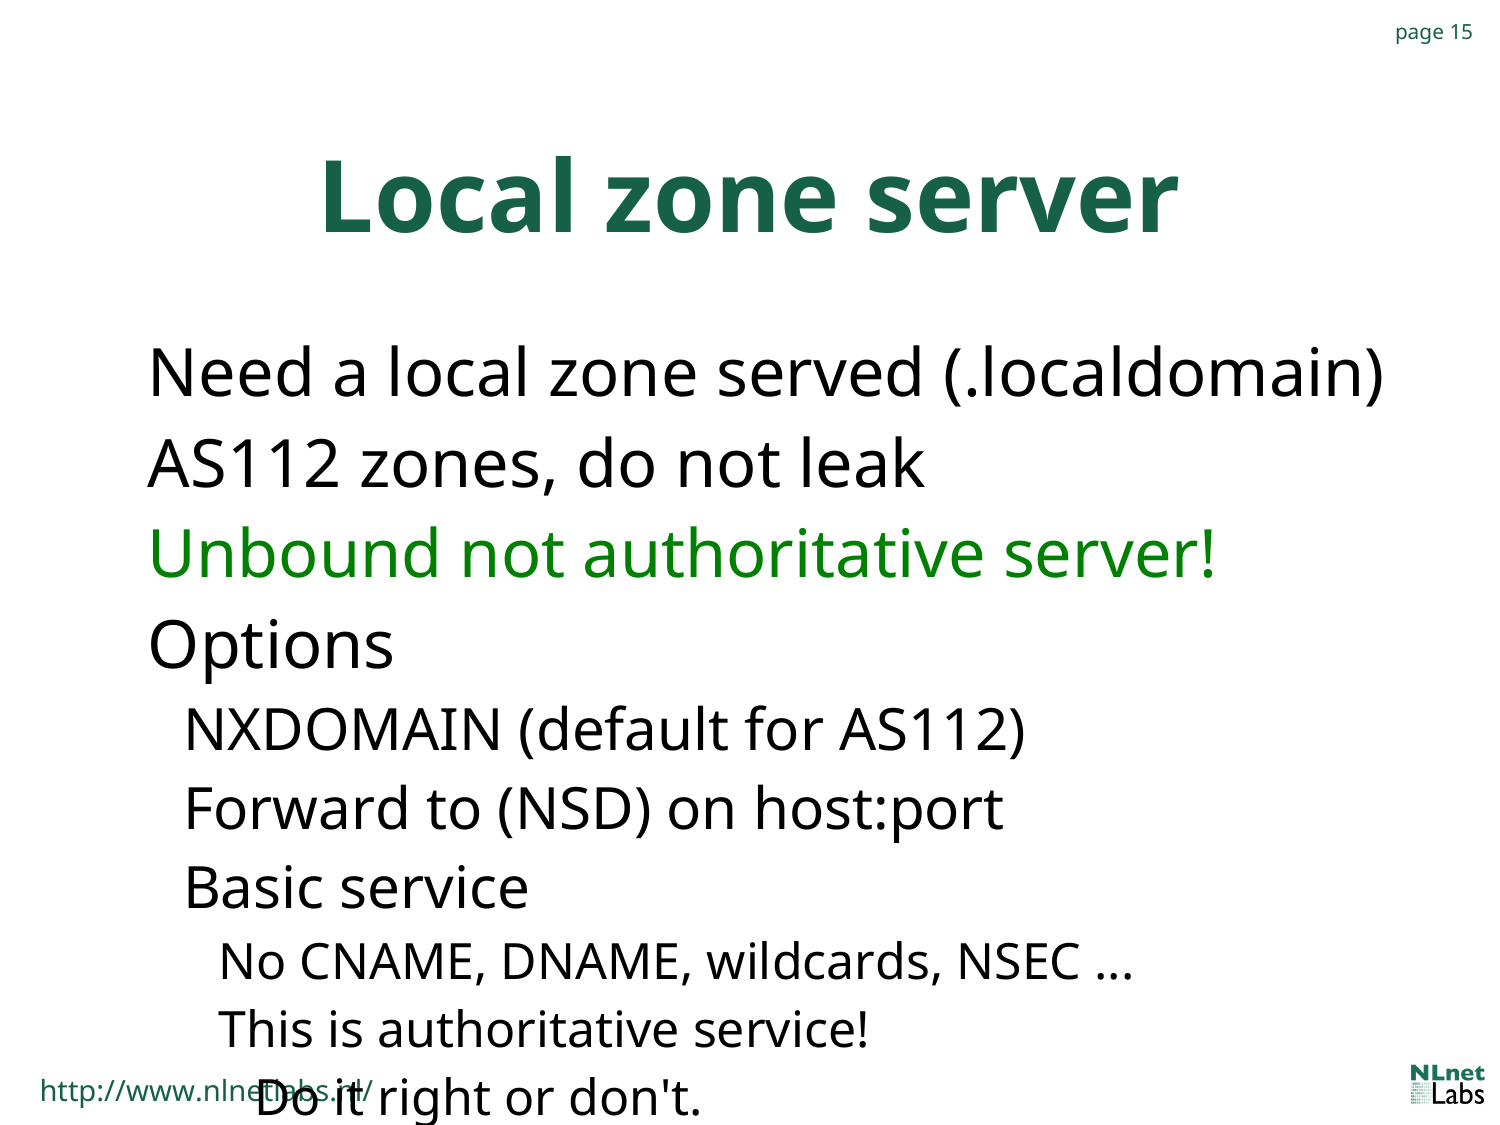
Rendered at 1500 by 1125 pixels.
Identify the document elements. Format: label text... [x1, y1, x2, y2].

picture [1409, 1059, 1485, 1111]
title Local zone server [112, 66, 1388, 322]
list Need a local zone served (.localdomain) AS112 zones, do not leak Unbound not authoritative server! Options NXDOMAIN (default for AS112) Forward to (NSD) on host:port Basic service No CNAME, DNAME, wildcards, NSEC ... This is authoritative service! Do it right or don't. [112, 324, 1388, 1006]
